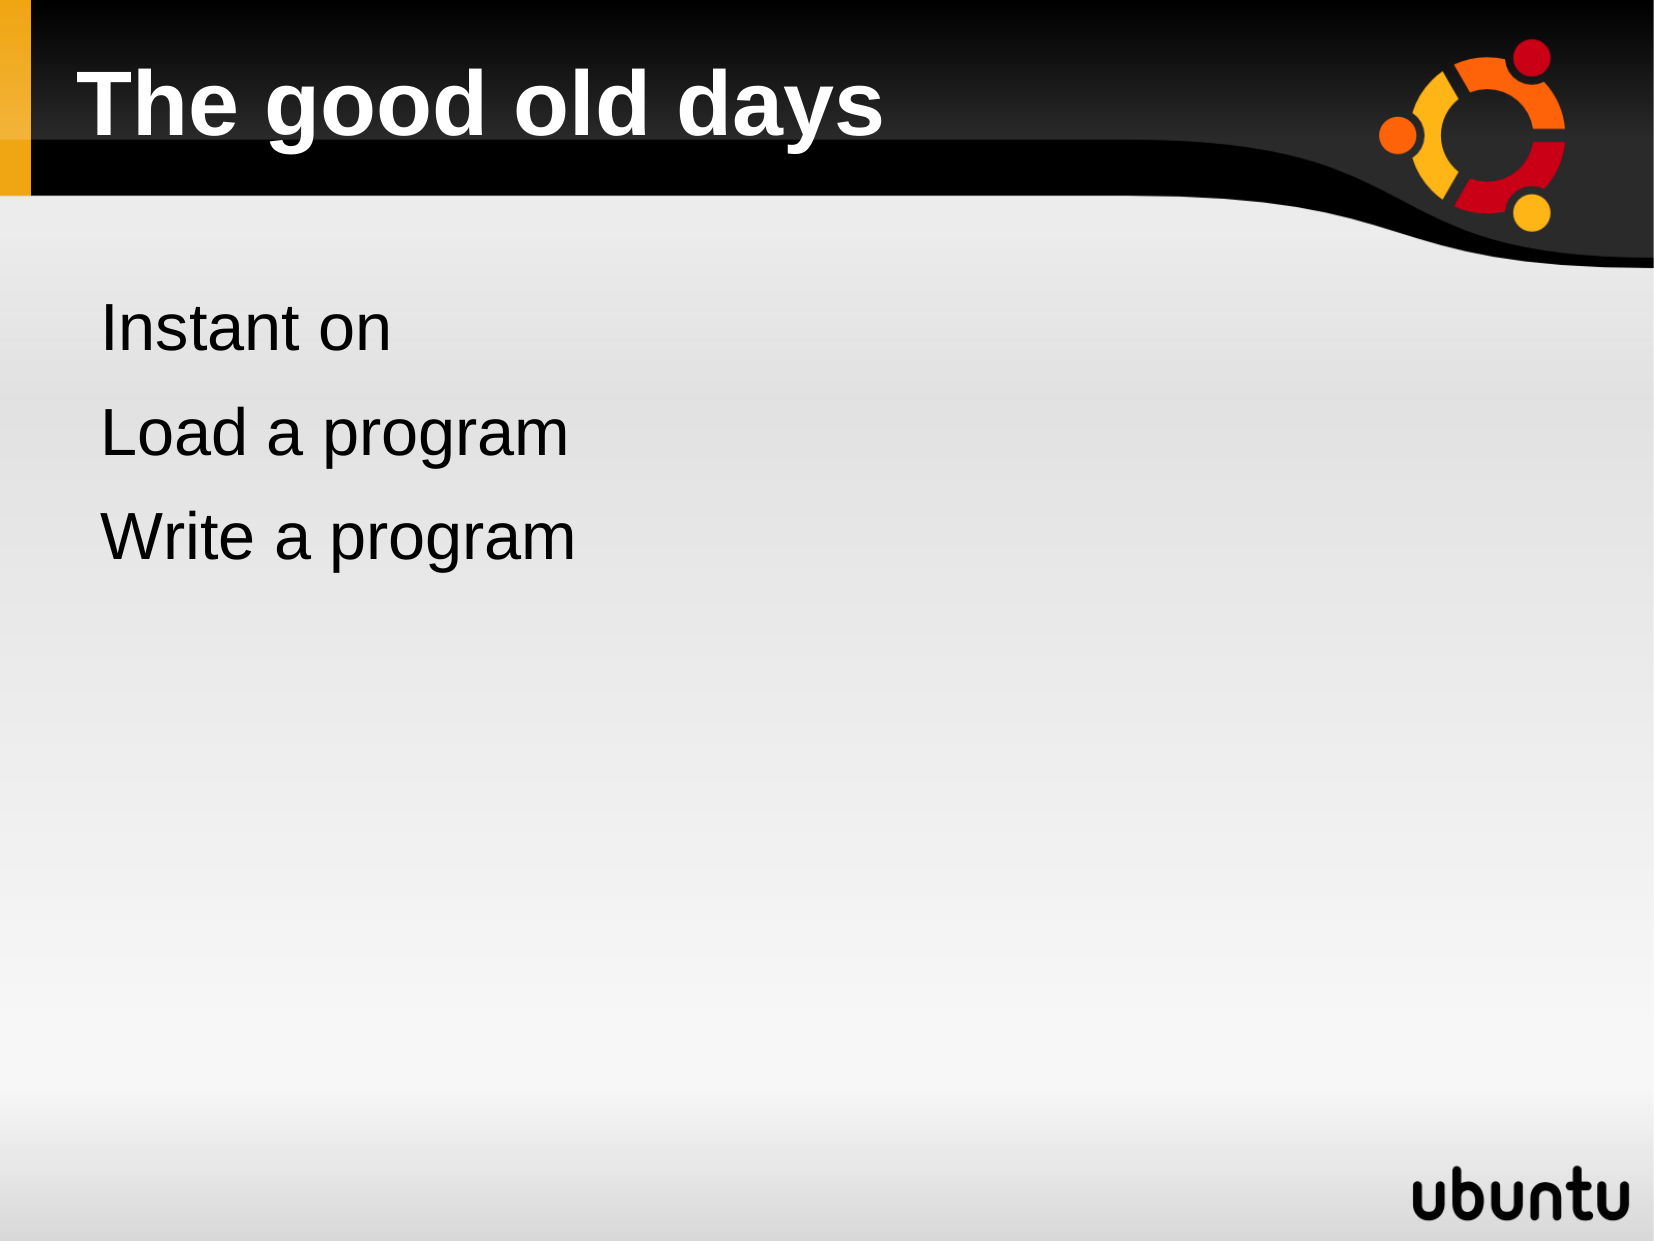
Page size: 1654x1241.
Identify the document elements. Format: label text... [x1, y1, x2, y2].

picture [0, 0, 1654, 1241]
list Instant on Load a program Write a program [82, 290, 1571, 1109]
title The good old days [76, 0, 1565, 208]
